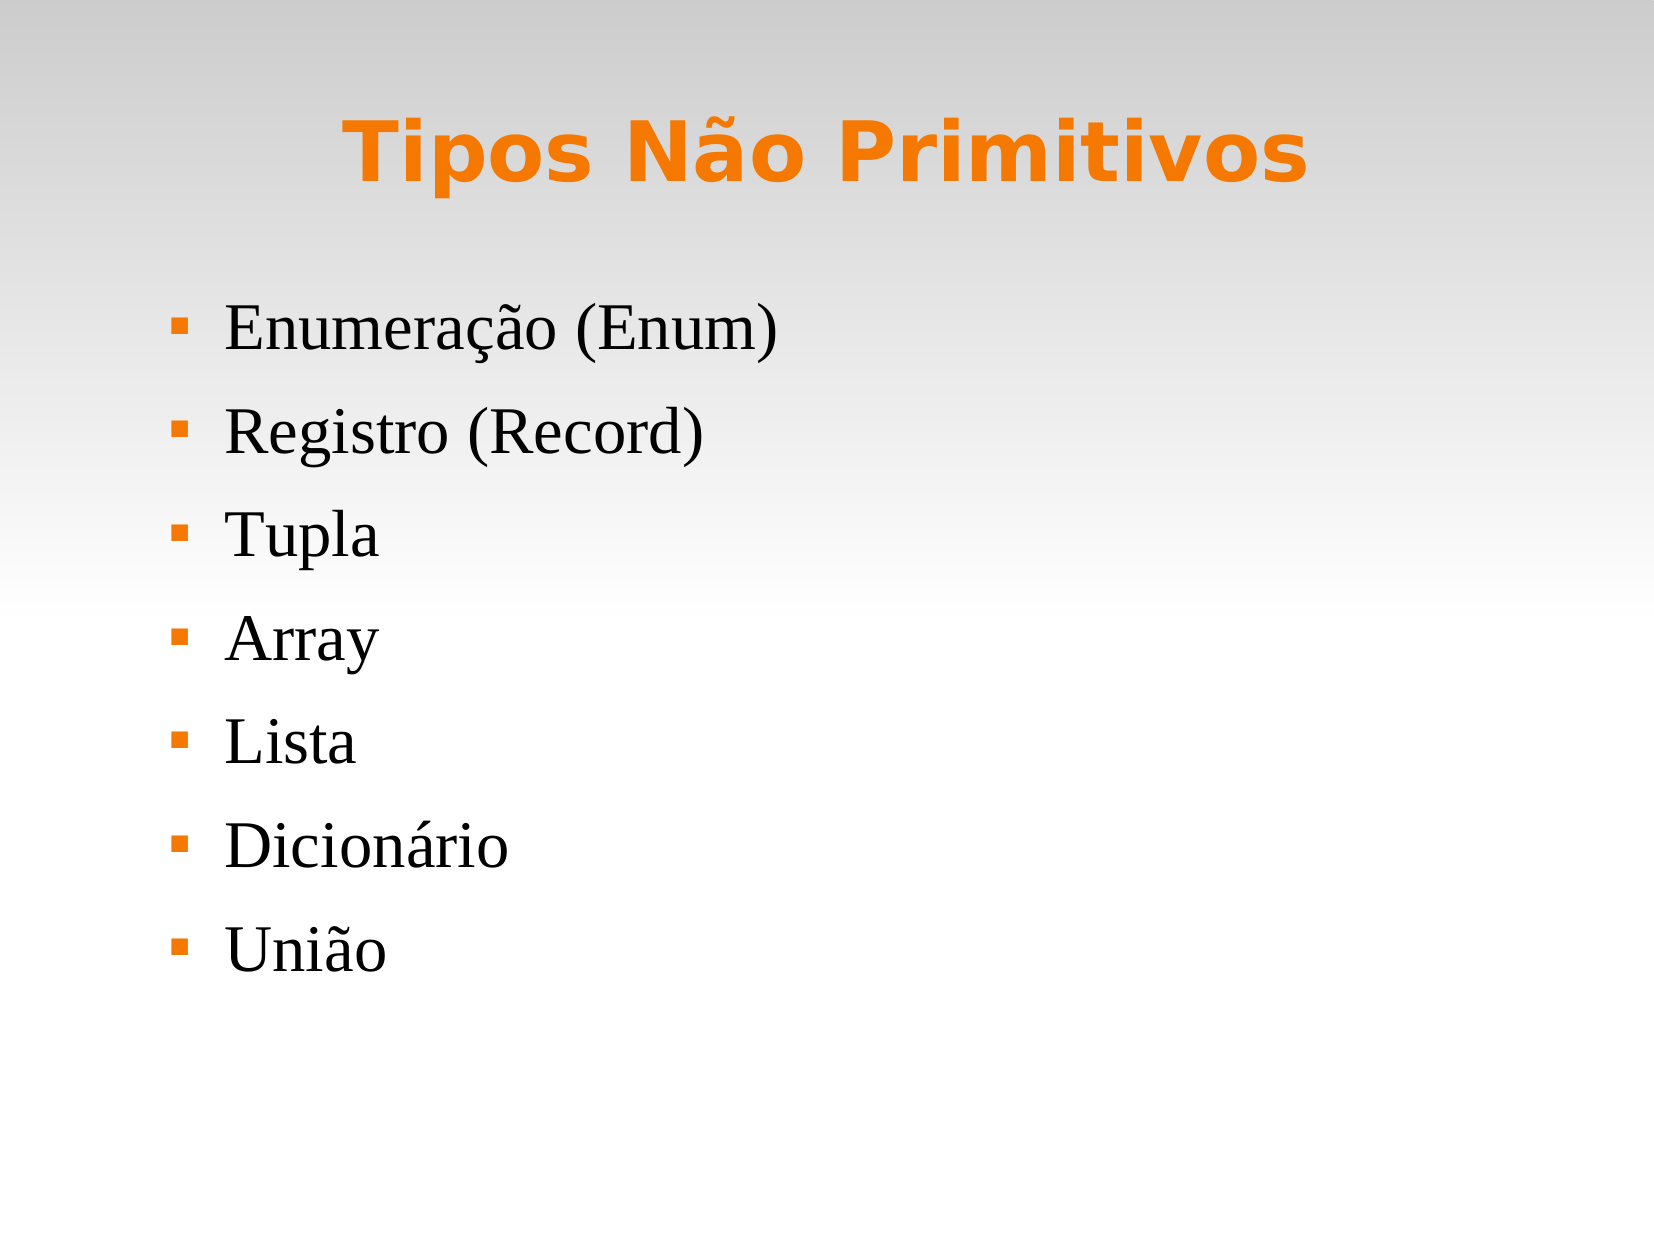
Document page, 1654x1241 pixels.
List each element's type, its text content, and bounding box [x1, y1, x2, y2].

list Enumeração (Enum) Registro (Record) Tupla Array Lista Dicionário União [82, 290, 1571, 1109]
title Tipos Não Primitivos [82, 49, 1571, 257]
